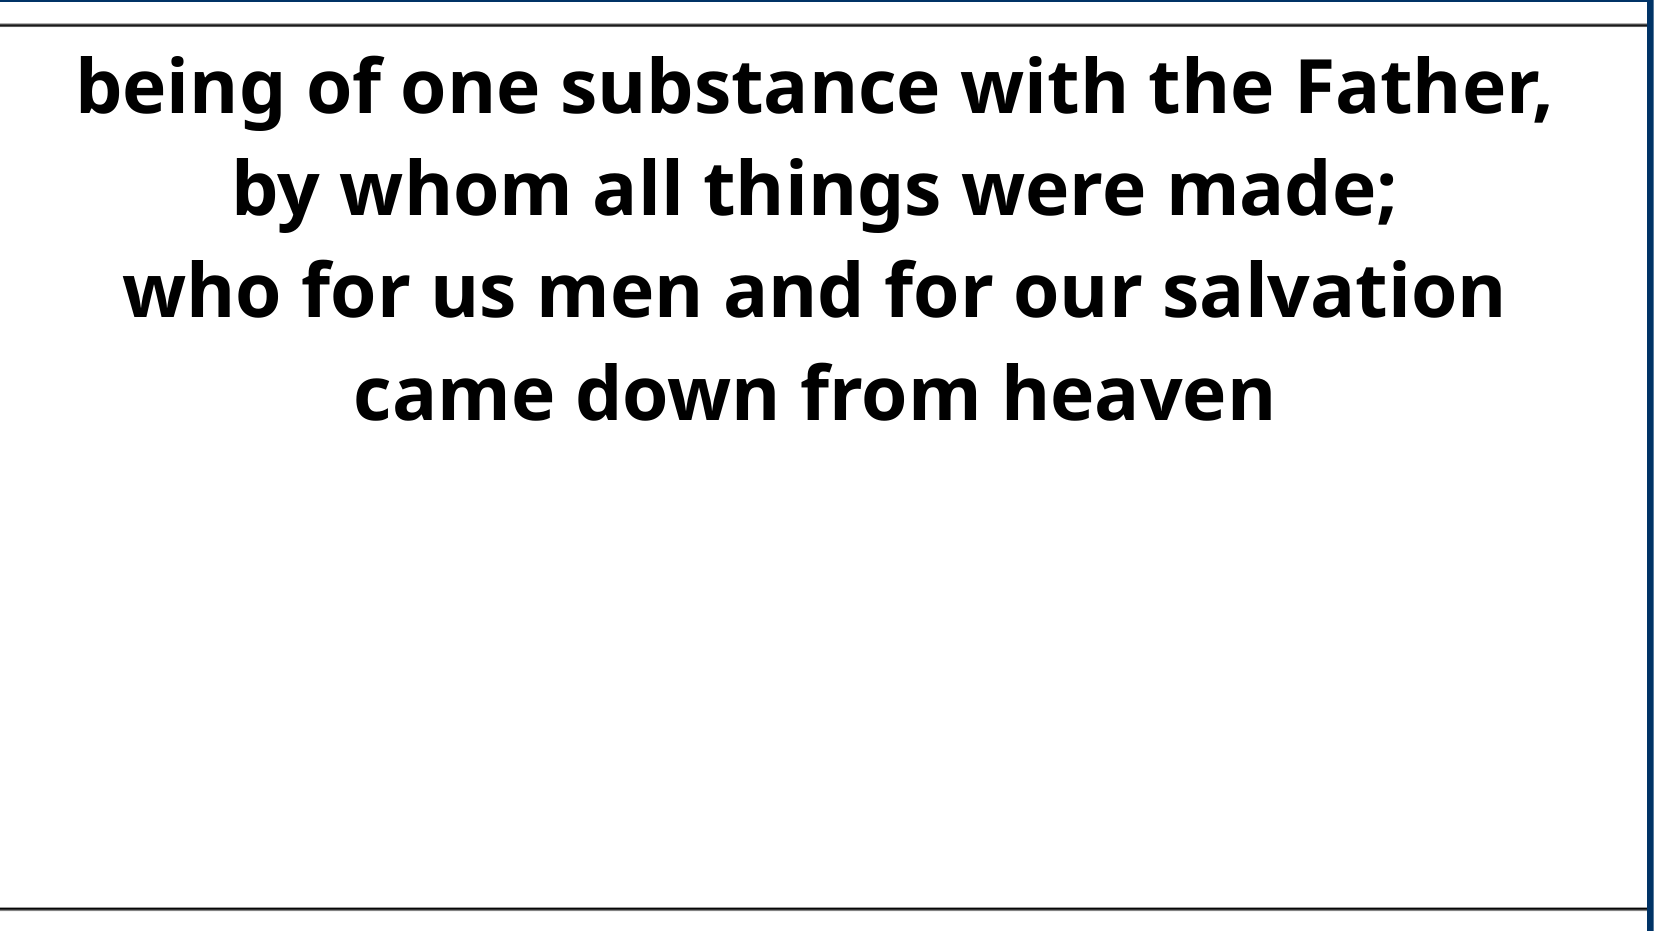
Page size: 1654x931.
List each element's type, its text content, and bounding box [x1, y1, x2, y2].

text_box being of one substance with the Father, by whom all things were made; who for us men and for our salvation came down from heaven [42, 25, 1588, 440]
picture [0, 0, 1654, 931]
